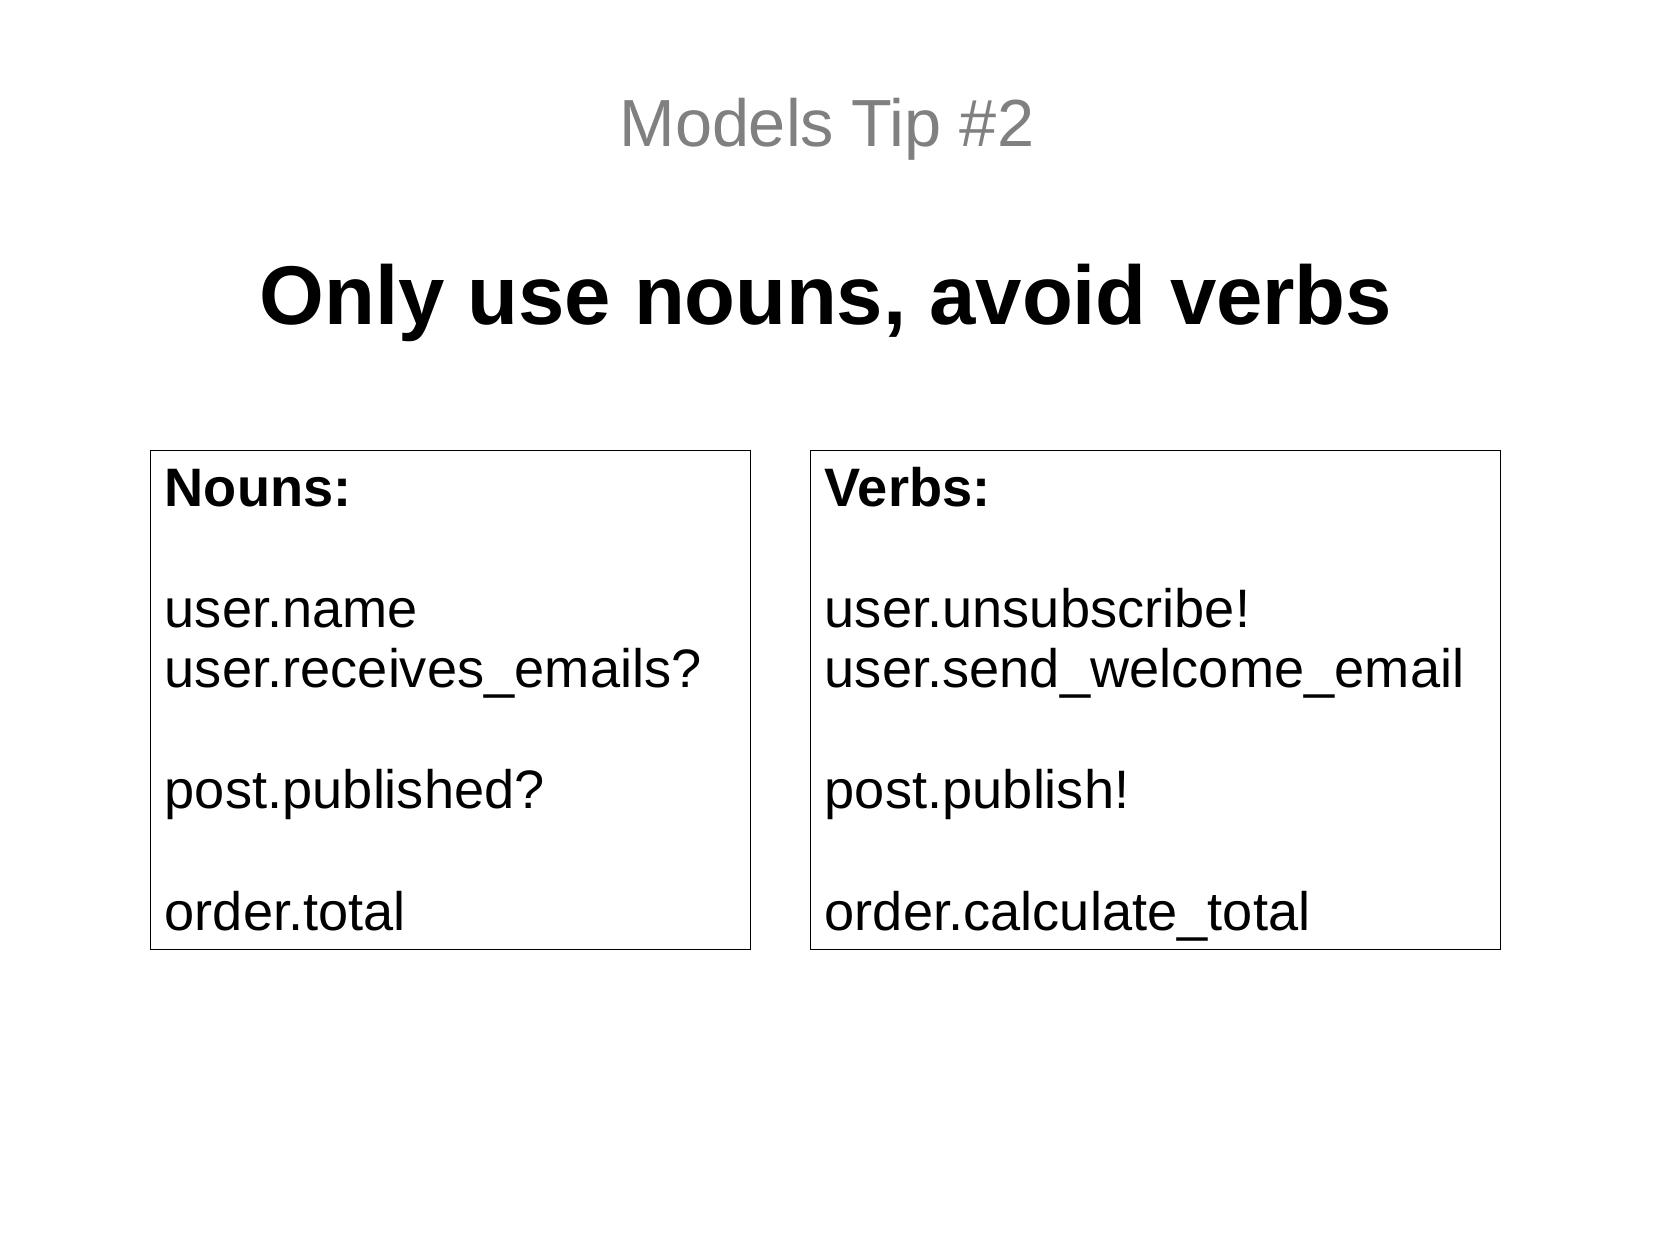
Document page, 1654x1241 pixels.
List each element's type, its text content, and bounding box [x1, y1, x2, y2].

text_box Only use nouns, avoid verbs [35, 248, 1617, 1241]
text_box Verbs: user.unsubscribe! user.send_welcome_email post.publish! order.calculate_total [810, 450, 1501, 950]
title Models Tip #2 [82, 20, 1571, 228]
text_box Nouns: user.name user.receives_emails? post.published? order.total [150, 450, 751, 950]
